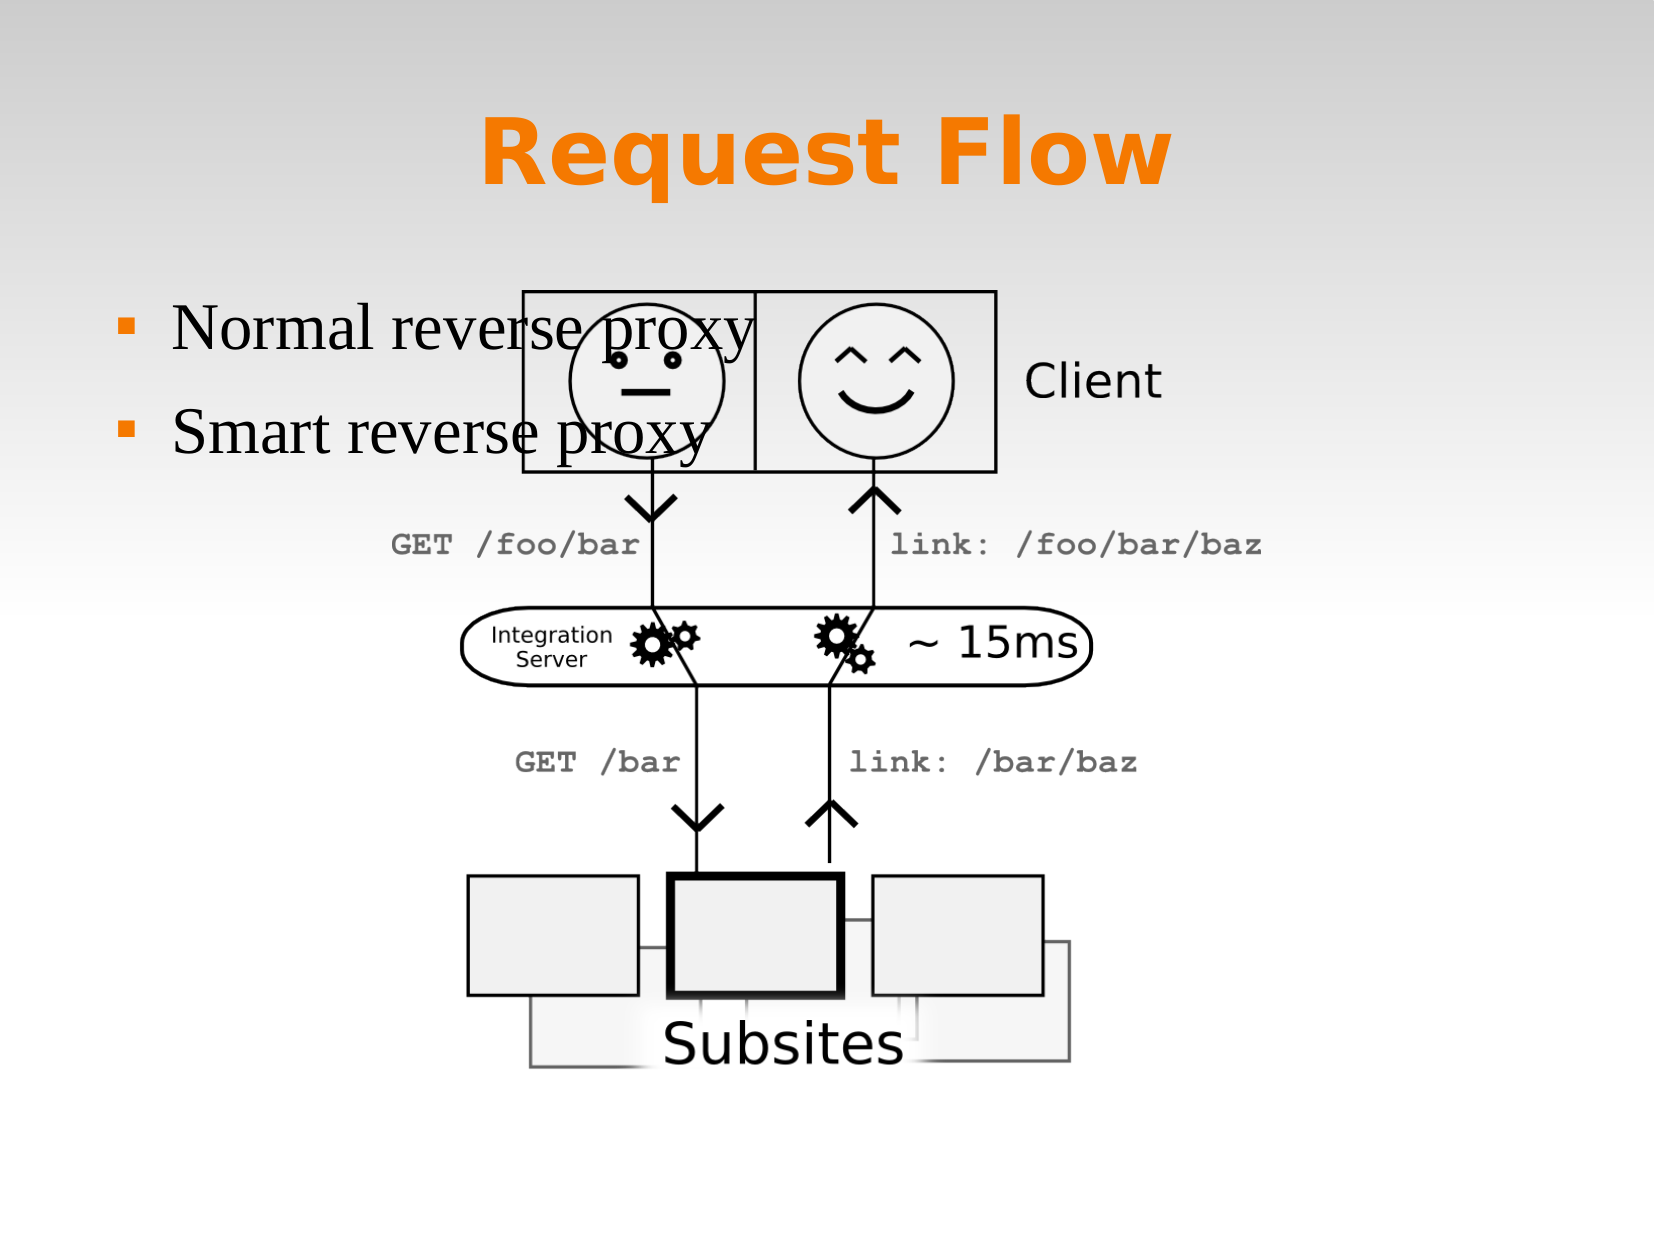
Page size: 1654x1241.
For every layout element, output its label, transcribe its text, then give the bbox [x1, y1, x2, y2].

picture [422, 320, 435, 331]
list Normal reverse proxy Smart reverse proxy [845, 290, 1572, 1094]
title Request Flow [82, 49, 1571, 257]
picture [82, 290, 1236, 1109]
